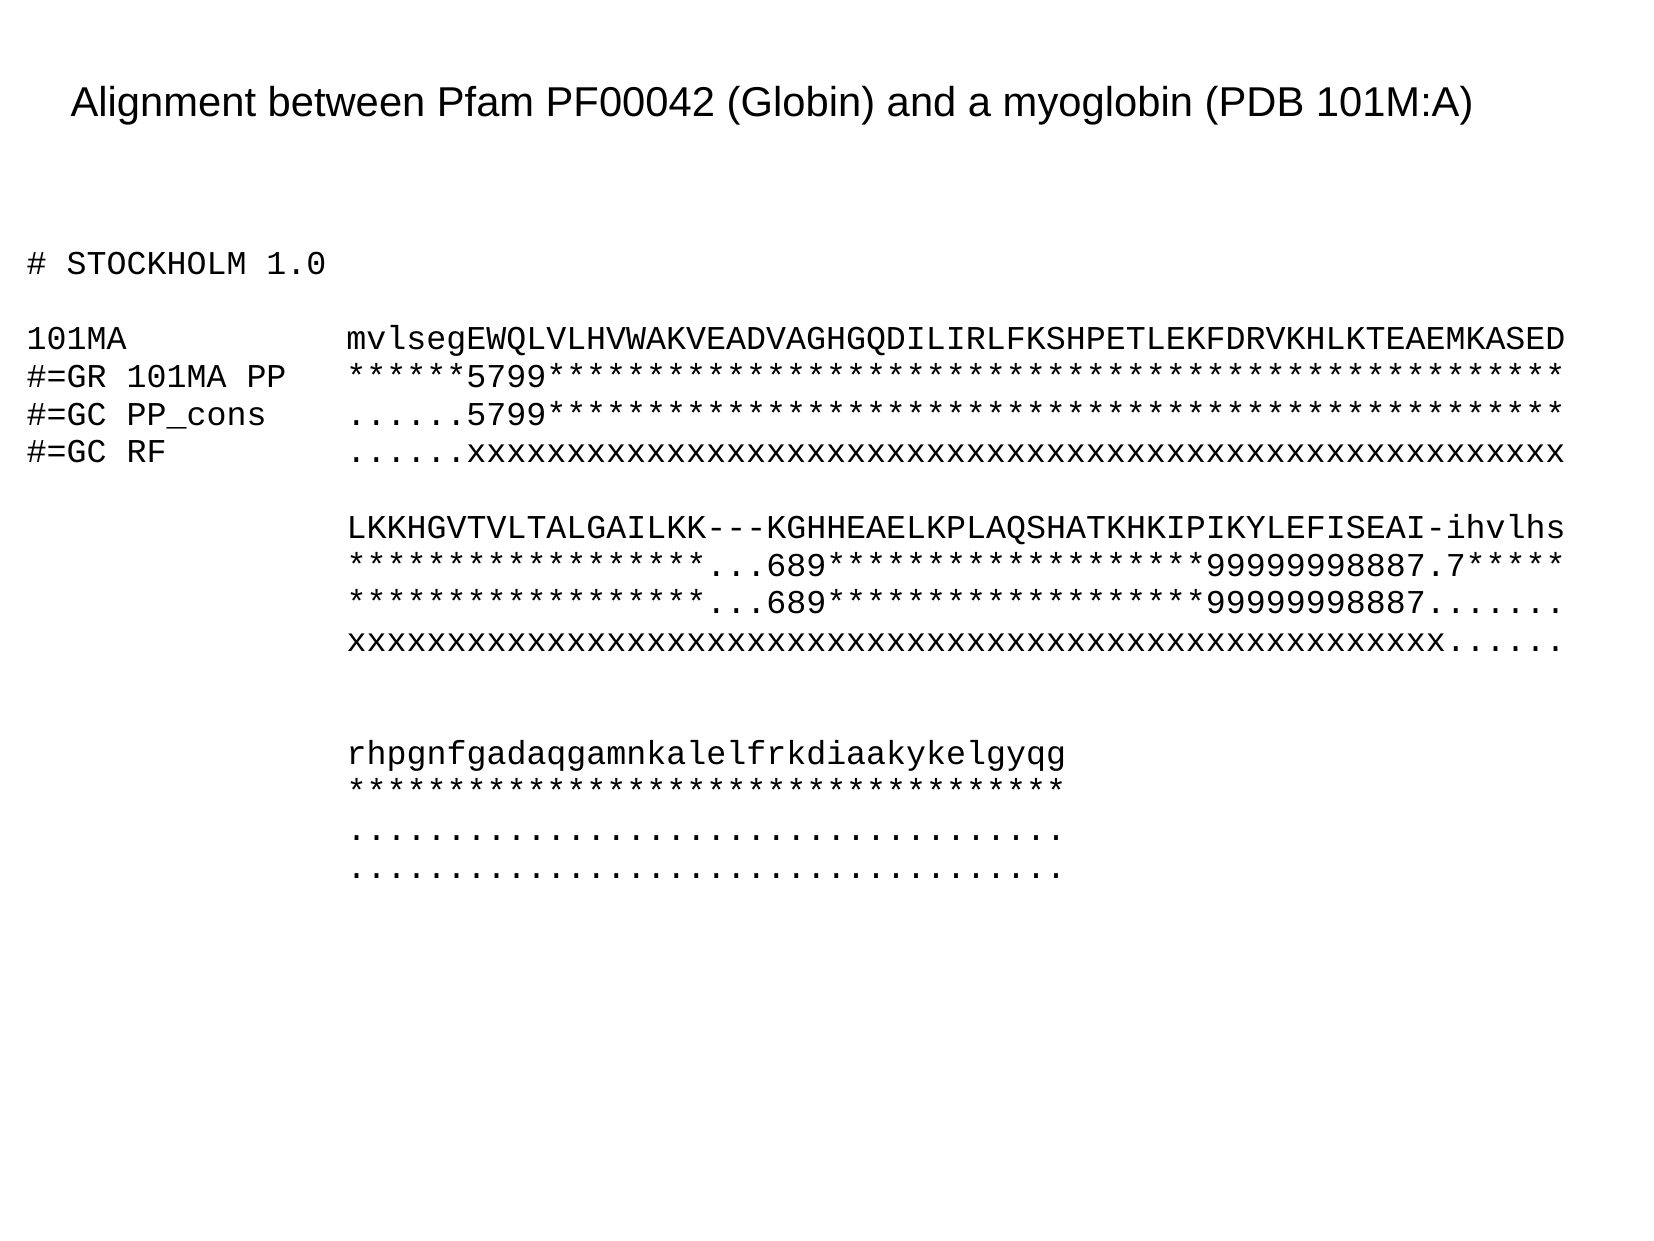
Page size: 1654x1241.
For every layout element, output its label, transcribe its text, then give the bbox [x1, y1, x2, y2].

text_box # STOCKHOLM 1.0 101MA mvlsegEWQLVLHVWAKVEADVAGHGQDILIRLFKSHPETLEKFDRVKHLKTEAEMKASED #=GR 101MA PP ******5799*************************************************** #=GC PP_cons ......5799*************************************************** #=GC RF ......xxxxxxxxxxxxxxxxxxxxxxxxxxxxxxxxxxxxxxxxxxxxxxxxxxxxxxx LKKHGVTVLTALGAILKK---KGHHEAELKPLAQSHATKHKIPIKYLEFISEAI-ihvlhs ******************...689*******************99999998887.7***** ******************...689*******************99999998887....... xxxxxxxxxxxxxxxxxxxxxxxxxxxxxxxxxxxxxxxxxxxxxxxxxxxxxxx...... rhpgnfgadaqgamnkalelfrkdiaakykelgyqg ************************************ .................................... .................................... [11, 239, 1581, 853]
text_box Alignment between Pfam PF00042 (Globin) and a myoglobin (PDB 101M:A) [55, 70, 1486, 133]
